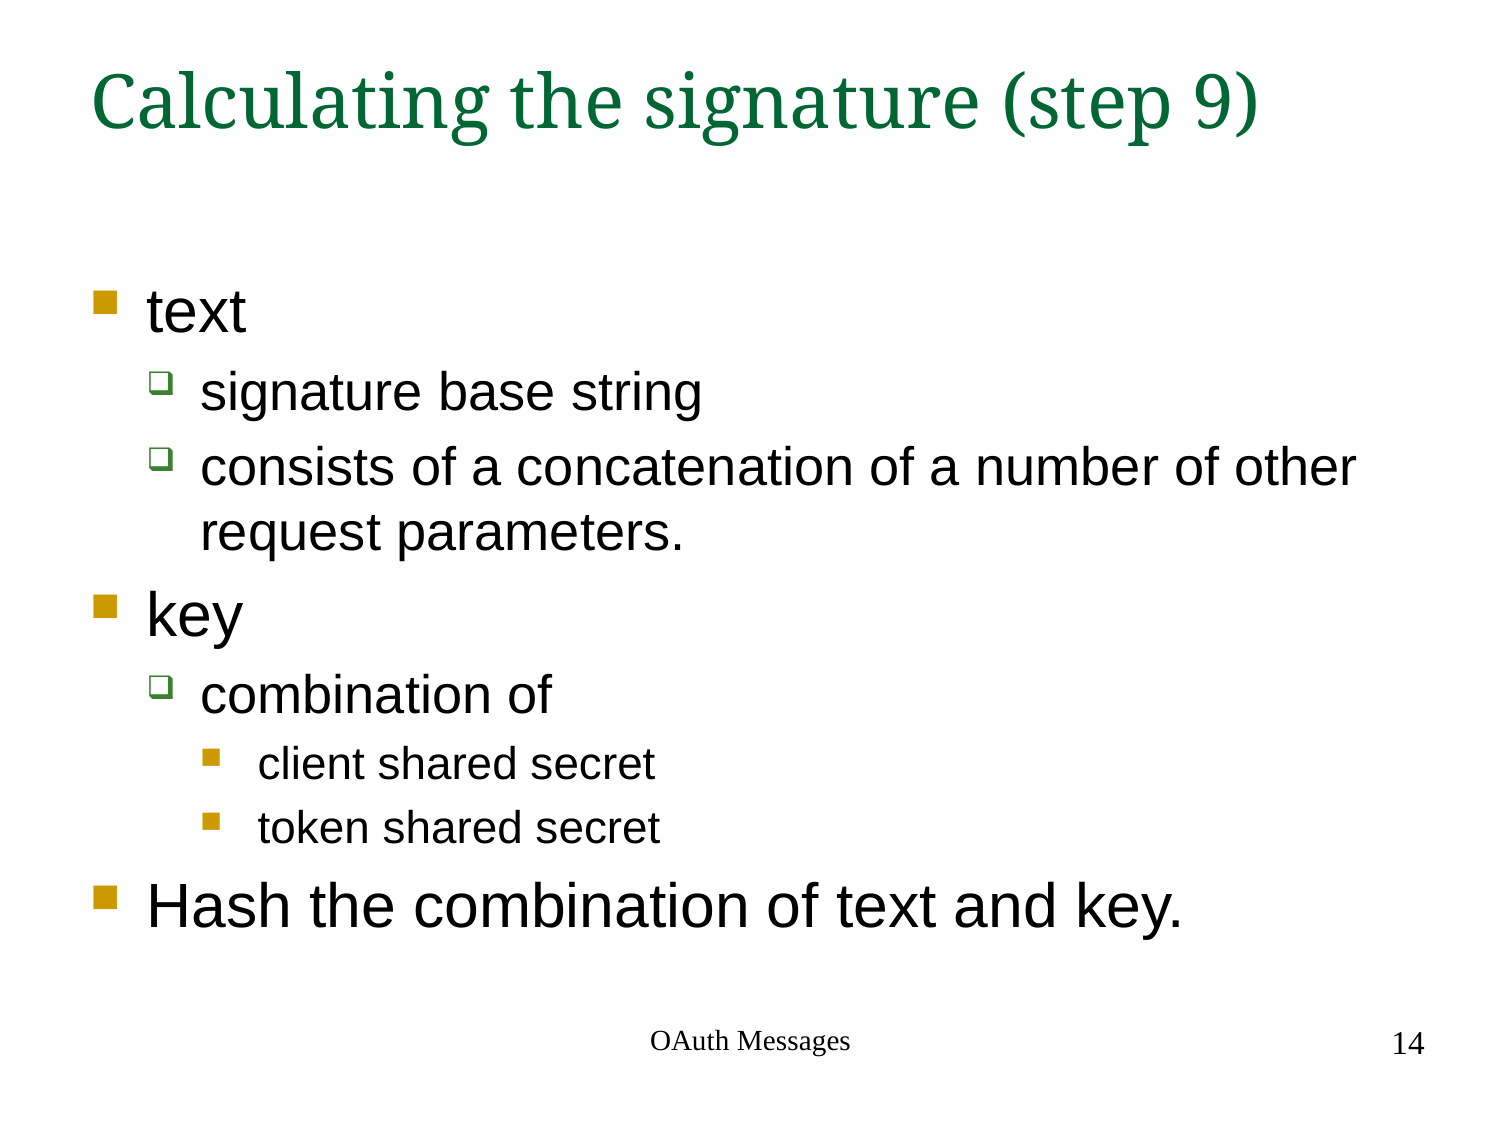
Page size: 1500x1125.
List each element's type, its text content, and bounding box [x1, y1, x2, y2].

title Calculating the signature (step 9) [75, 45, 1425, 233]
list text signature base string consists of a concatenation of a number of other request parameters. key combination of client shared secret token shared secret Hash the combination of text and key. [75, 262, 1425, 1006]
